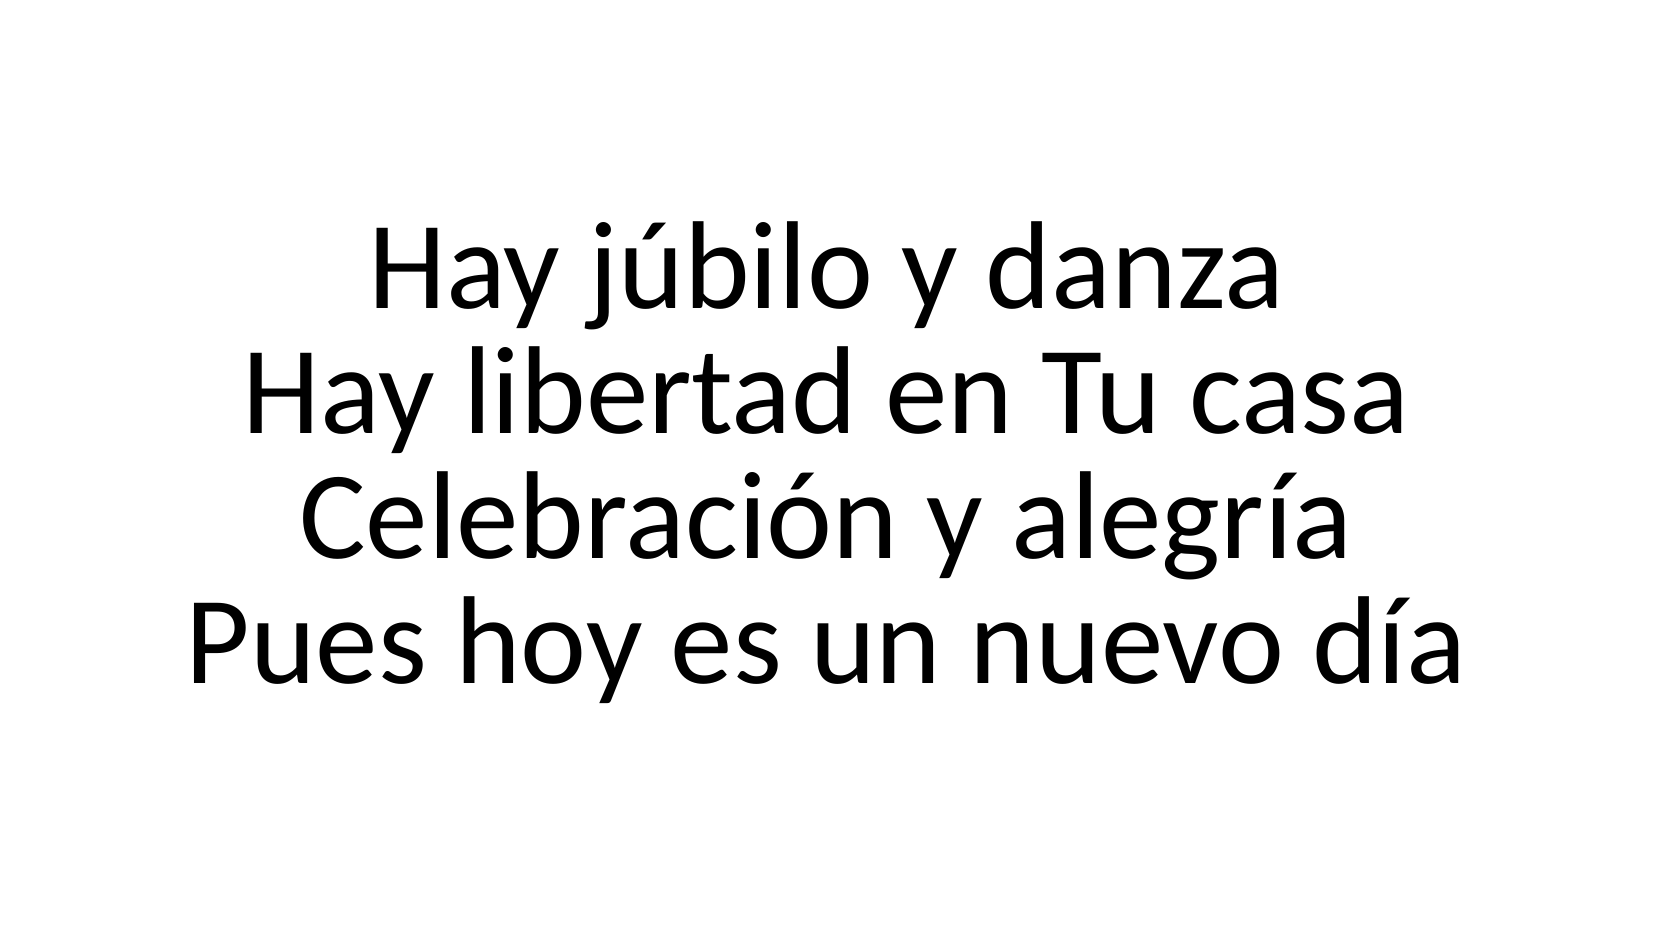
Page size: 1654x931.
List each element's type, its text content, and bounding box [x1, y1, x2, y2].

title Hay júbilo y danza Hay libertad en Tu casa Celebración y alegría Pues hoy es un nuevo día [0, 0, 1654, 931]
